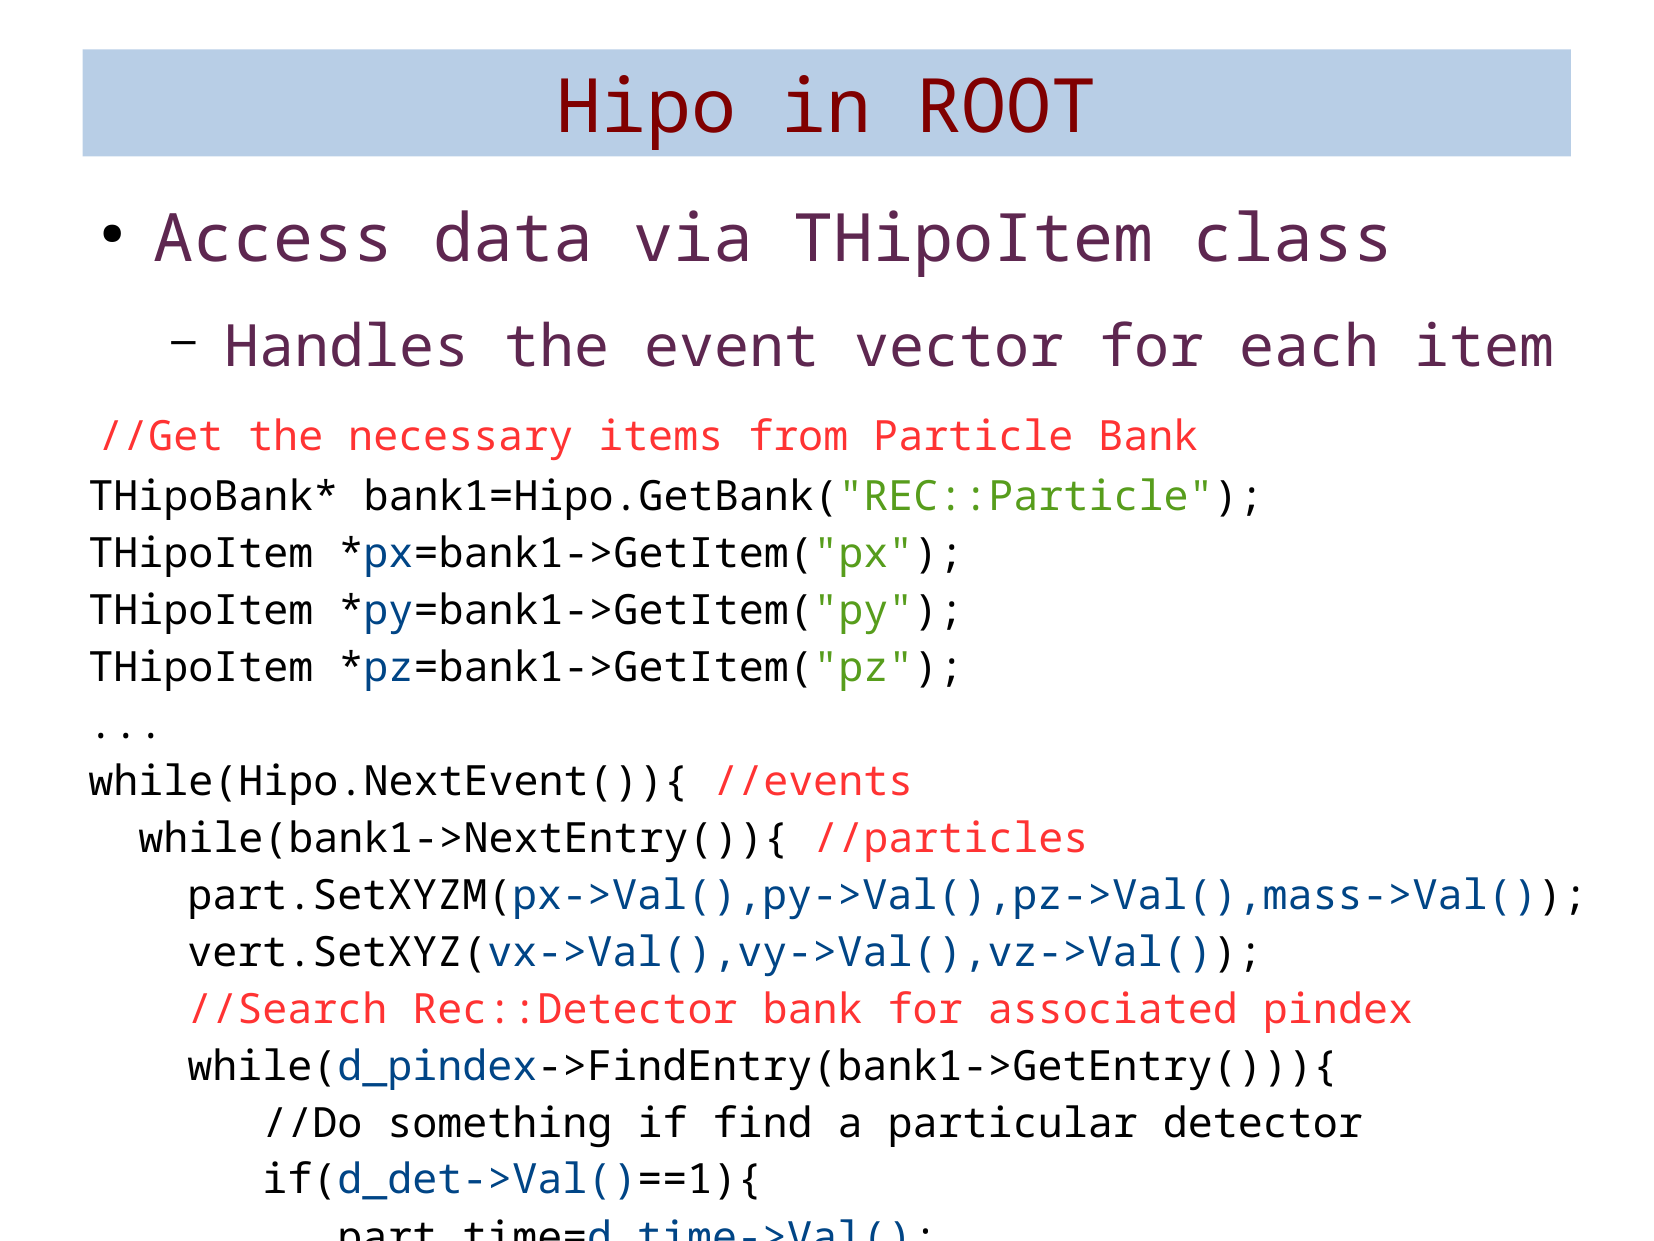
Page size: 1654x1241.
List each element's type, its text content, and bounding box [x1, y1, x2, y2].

text_box //Get the necessary items from Particle Bank THipoBank* bank1=Hipo.GetBank("REC::Particle"); THipoItem *px=bank1->GetItem("px"); THipoItem *py=bank1->GetItem("py"); THipoItem *pz=bank1->GetItem("pz"); ... while(Hipo.NextEvent()){ //events while(bank1->NextEntry()){ //particles part.SetXYZM(px->Val(),py->Val(),pz->Val(),mass->Val()); vert.SetXYZ(vx->Val(),vy->Val(),vz->Val()); //Search Rec::Detector bank for associated pindex while(d_pindex->FindEntry(bank1->GetEntry())){ //Do something if find a particular detector if(d_det->Val()==1){ part_time=d_time->Val(); [23, 389, 1654, 1241]
list Access data via THipoItem class Handles the event vector for each item [82, 190, 1571, 389]
title Hipo in ROOT [82, 49, 1571, 157]
